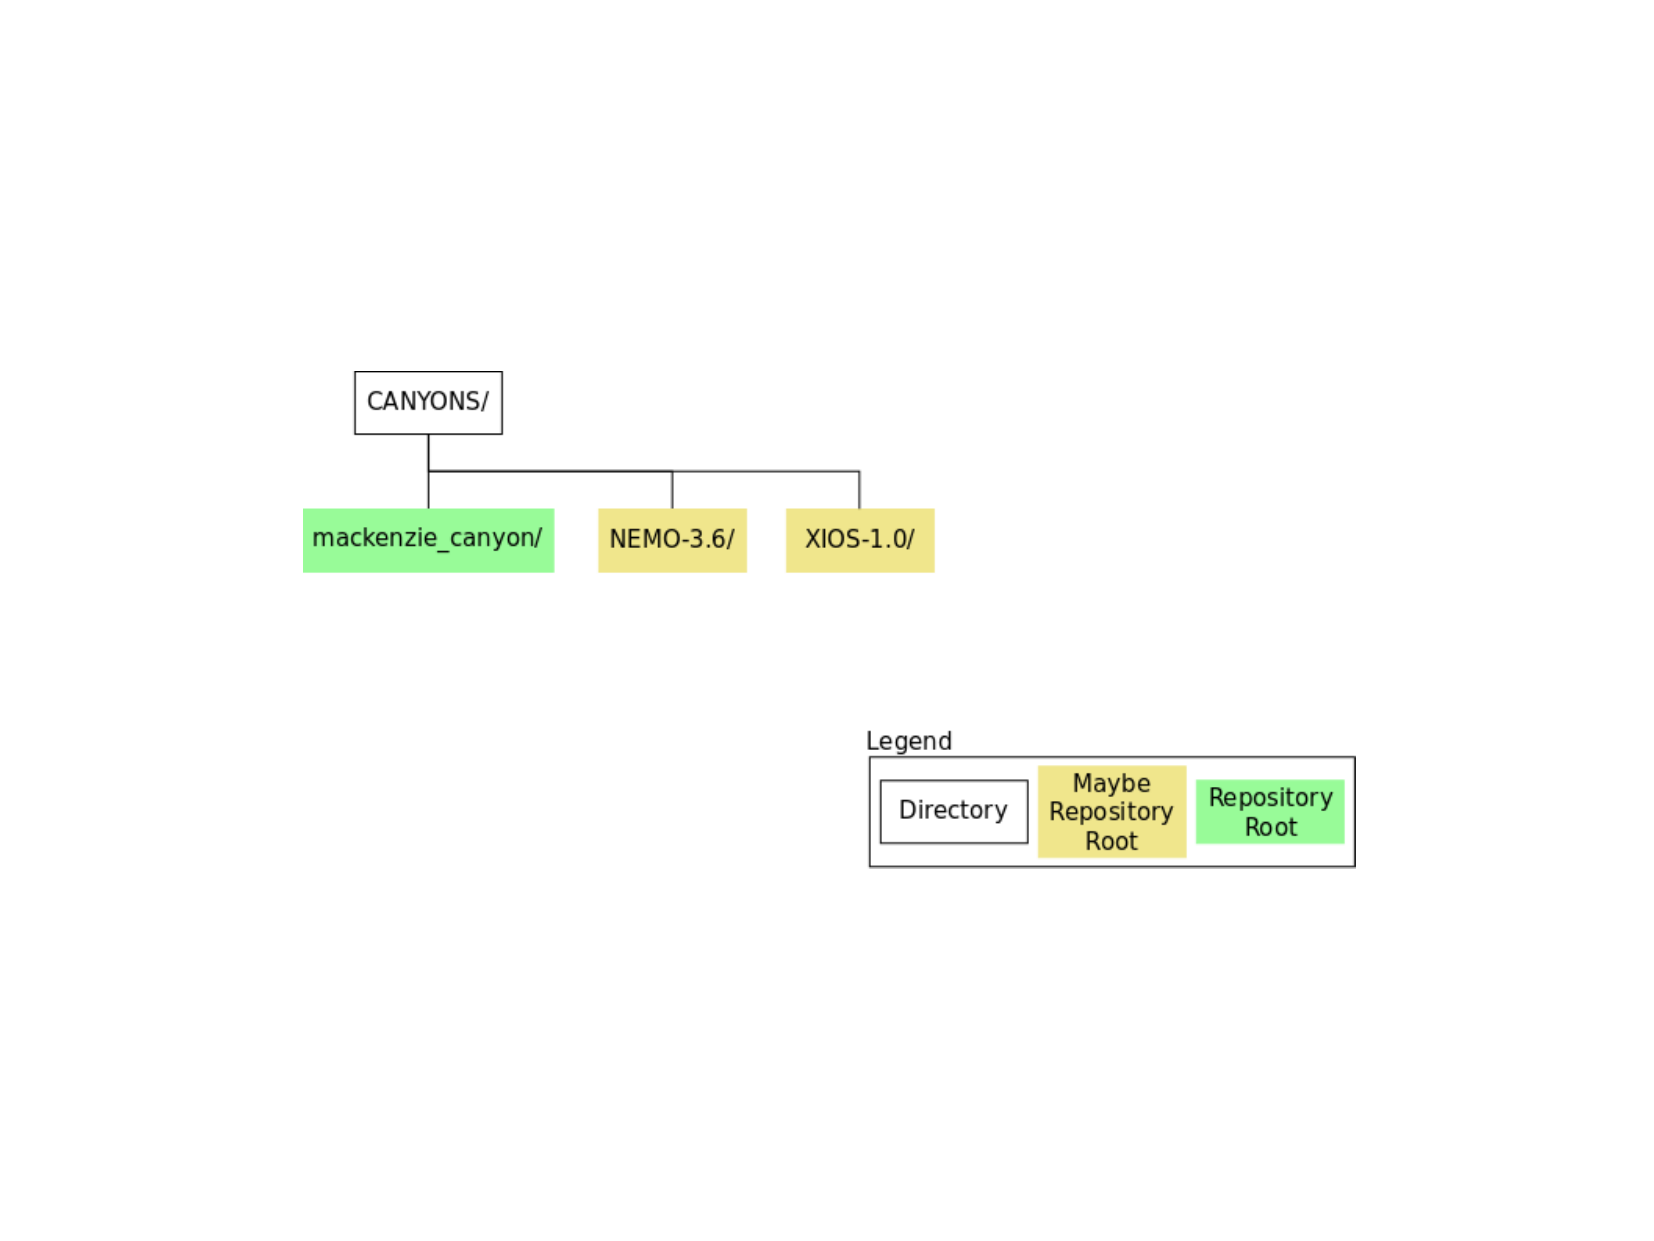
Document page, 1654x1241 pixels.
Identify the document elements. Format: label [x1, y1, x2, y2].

picture [303, 371, 1356, 869]
